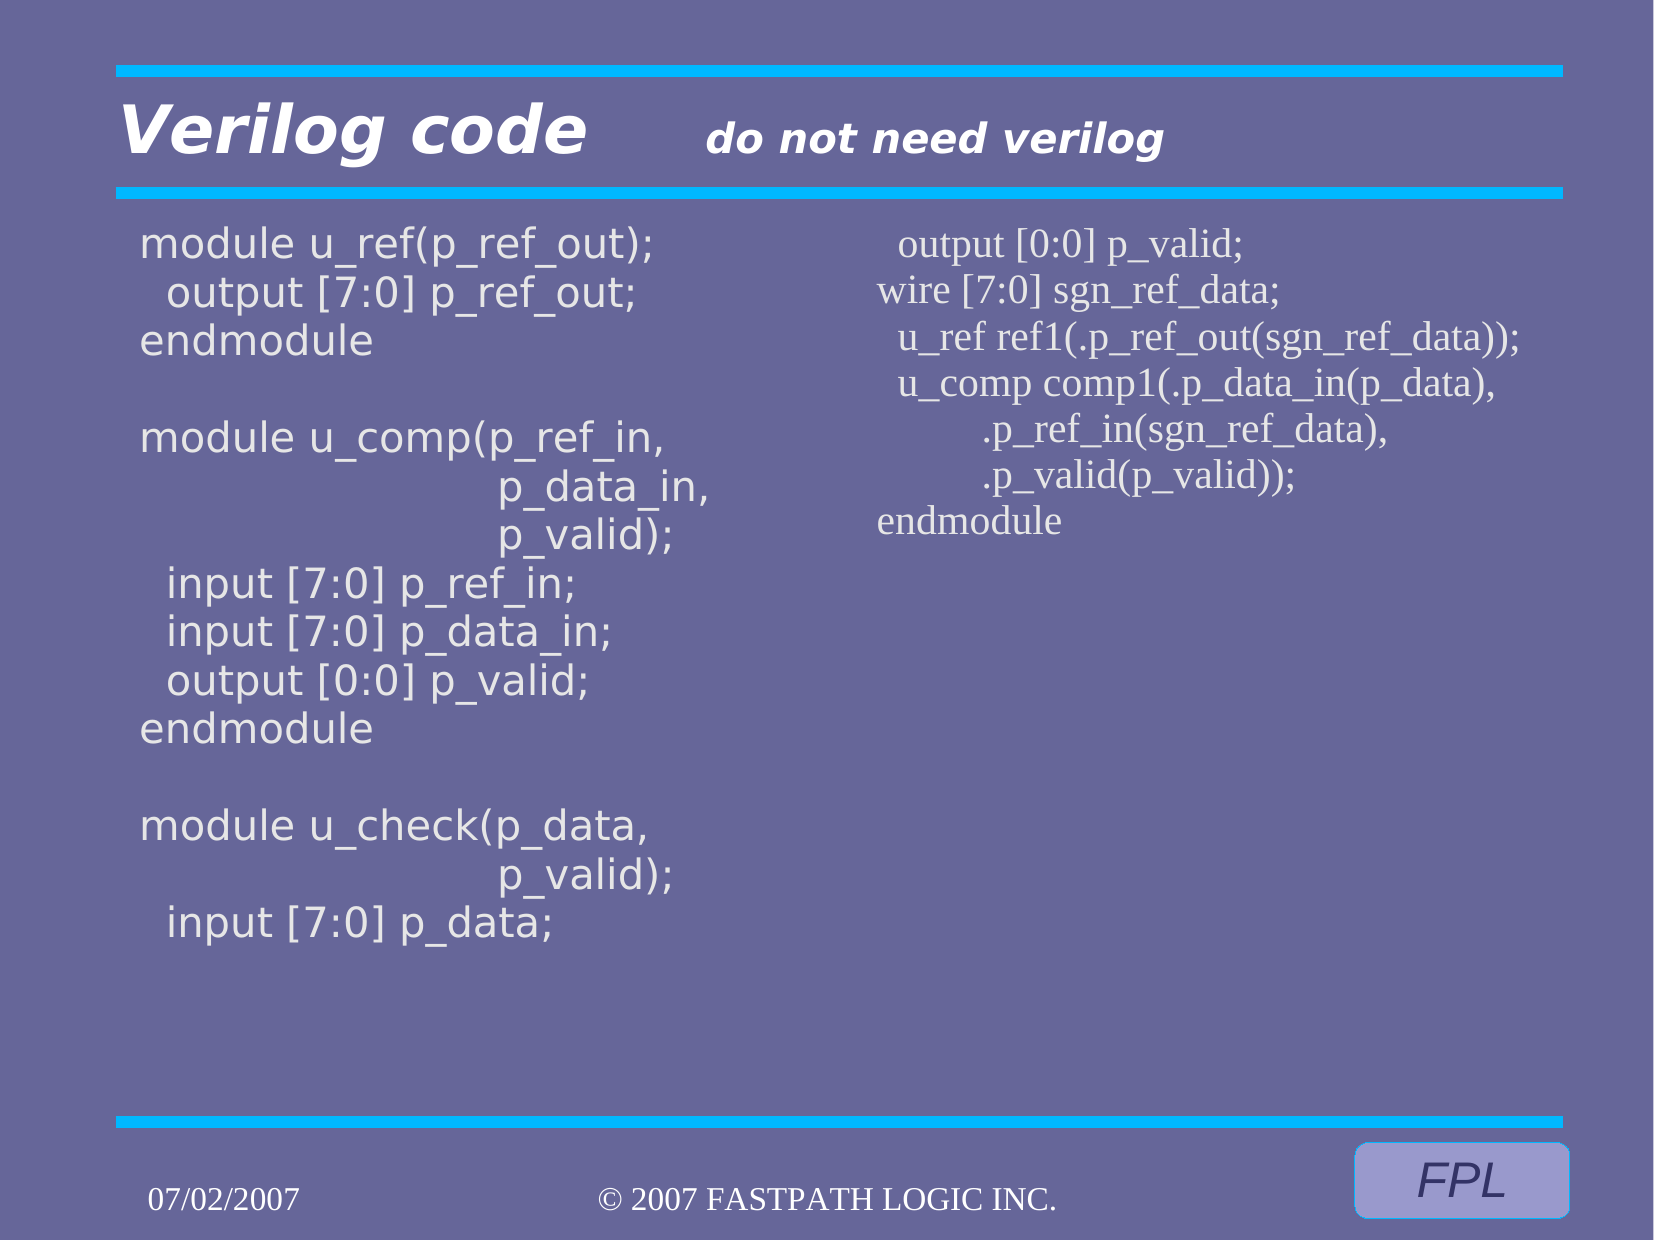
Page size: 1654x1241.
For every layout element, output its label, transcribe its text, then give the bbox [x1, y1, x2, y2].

list output [0:0] p_valid; wire [7:0] sgn_ref_data; u_ref ref1(.p_ref_out(sgn_ref_data)); u_comp comp1(.p_data_in(p_data), .p_ref_in(sgn_ref_data), .p_valid(p_valid)); endmodule [858, 220, 1562, 1133]
list module u_ref(p_ref_out); output [7:0] p_ref_out; endmodule module u_comp(p_ref_in, p_data_in, p_valid); input [7:0] p_ref_in; input [7:0] p_data_in; output [0:0] p_valid; endmodule module u_check(p_data, p_valid); input [7:0] p_data; [121, 220, 824, 1133]
title Verilog code do not need verilog [118, 41, 1531, 219]
